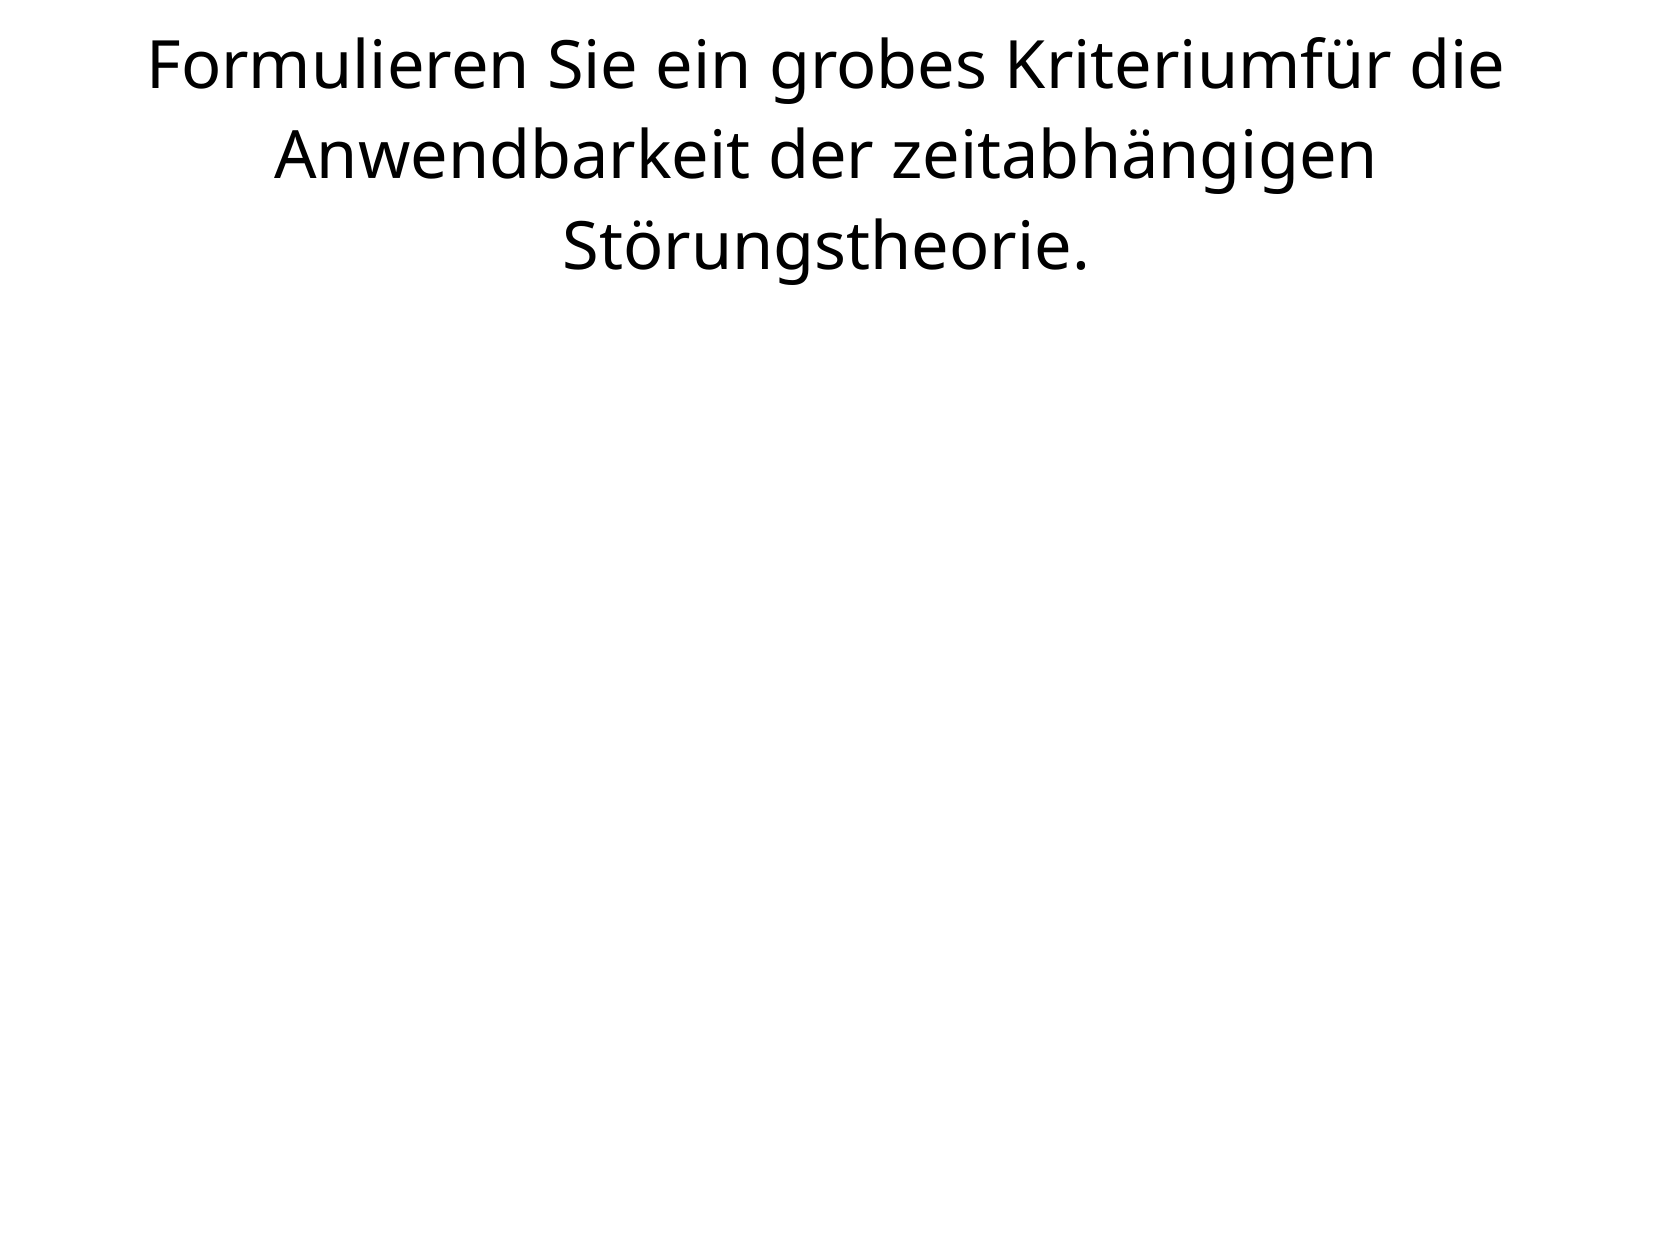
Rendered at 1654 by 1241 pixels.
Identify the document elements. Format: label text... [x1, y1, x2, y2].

title Formulieren Sie ein grobes Kriteriumfür die Anwendbarkeit der zeitabhängigen Störungstheorie. [82, 20, 1571, 286]
